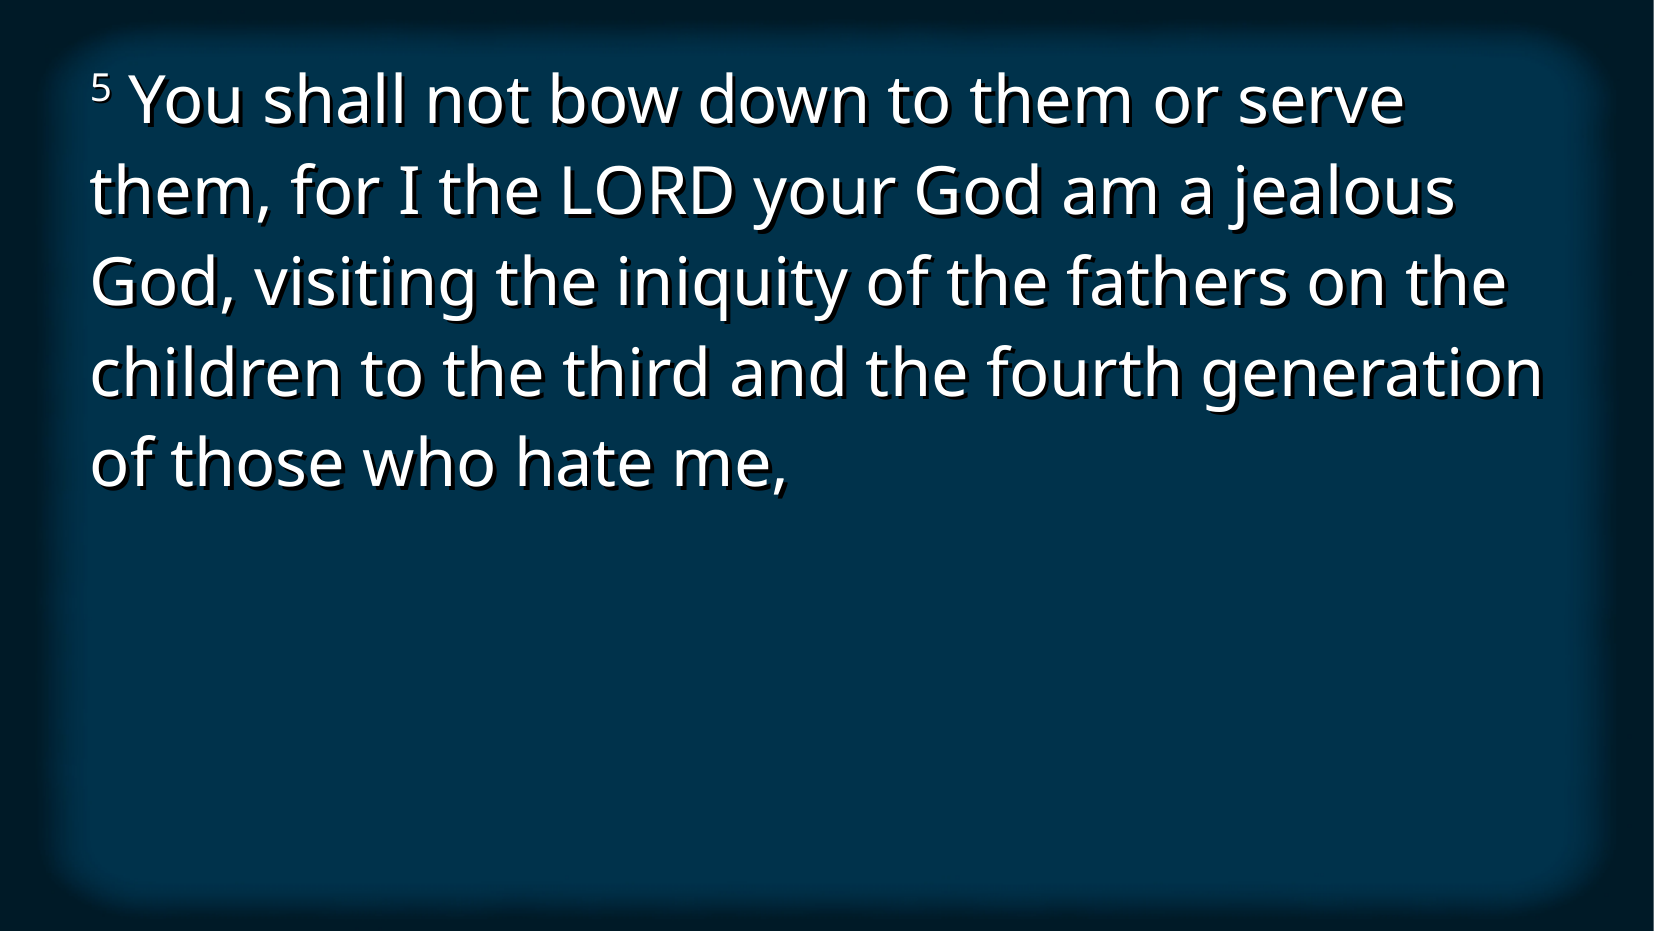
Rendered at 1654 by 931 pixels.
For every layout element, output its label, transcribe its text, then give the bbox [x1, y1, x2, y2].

picture [0, 0, 1654, 931]
text_box 5 You shall not bow down to them or serve them, for I the LORD your God am a jealous God, visiting the iniquity of the fathers on the children to the third and the fourth generation of those who hate me, [75, 45, 1606, 504]
